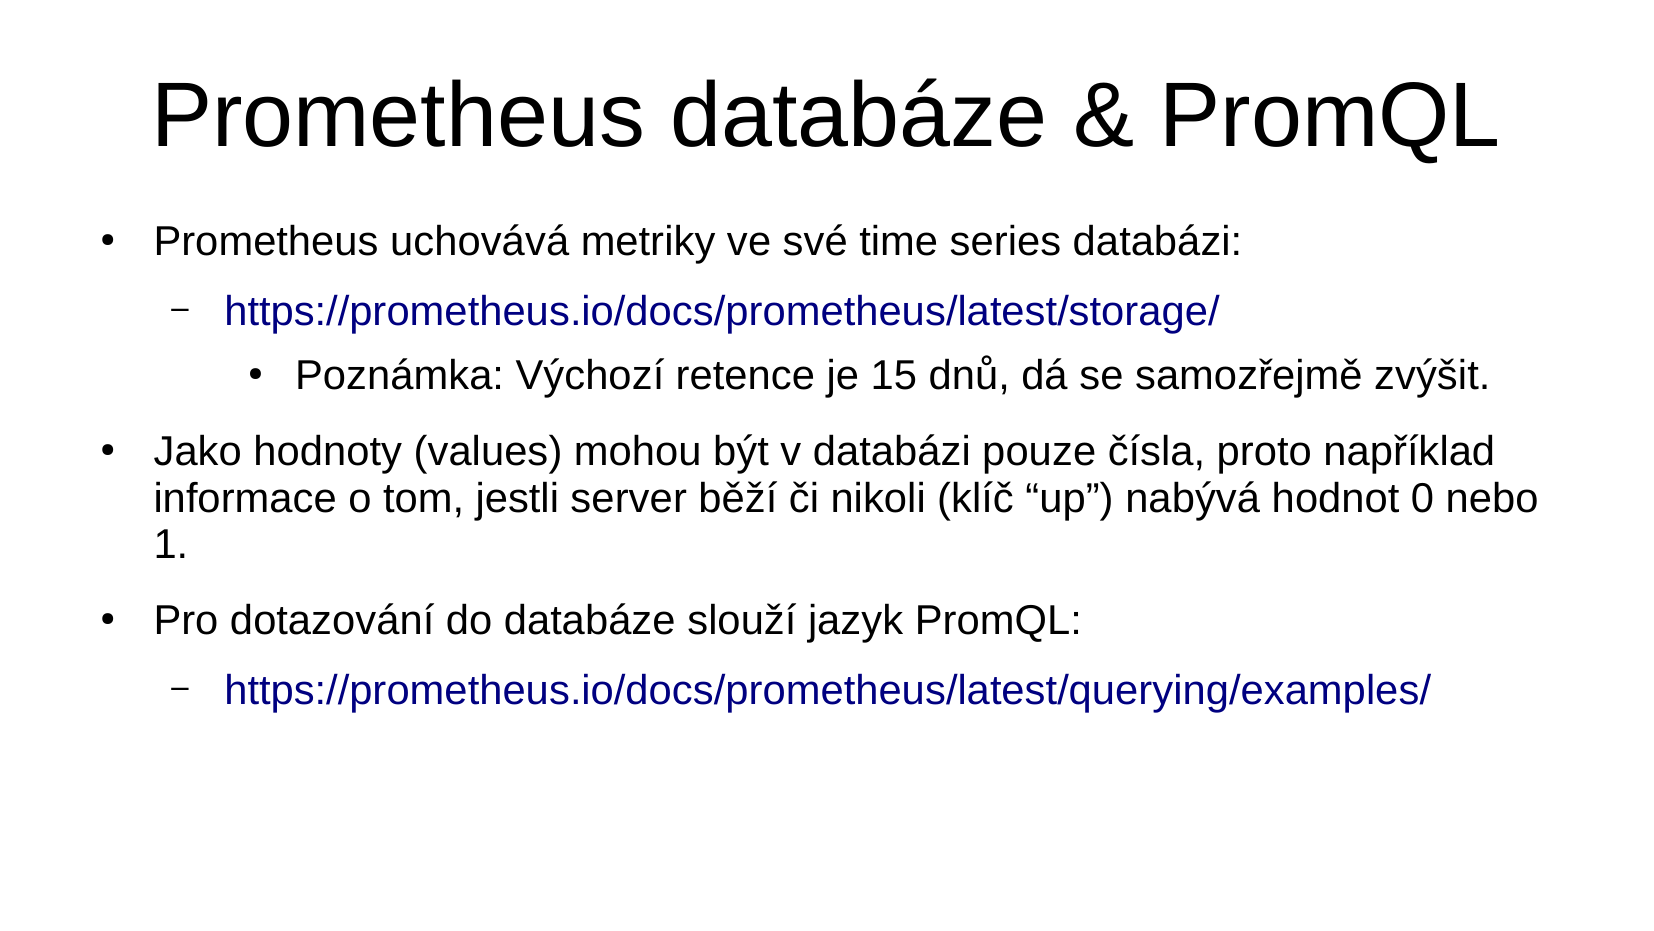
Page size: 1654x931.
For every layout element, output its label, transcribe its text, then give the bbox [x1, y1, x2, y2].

list Prometheus uchovává metriky ve své time series databázi: https://prometheus.io/docs/prometheus/latest/storage/ Poznámka: Výchozí retence je 15 dnů, dá se samozřejmě zvýšit. Jako hodnoty (values) mohou být v databázi pouze čísla, proto například informace o tom, jestli server běží či nikoli (klíč “up”) nabývá hodnot 0 nebo 1. Pro dotazování do databáze slouží jazyk PromQL: https://prometheus.io/docs/prometheus/latest/querying/examples/ [82, 217, 1571, 758]
title Prometheus databáze & PromQL [82, 37, 1571, 193]
